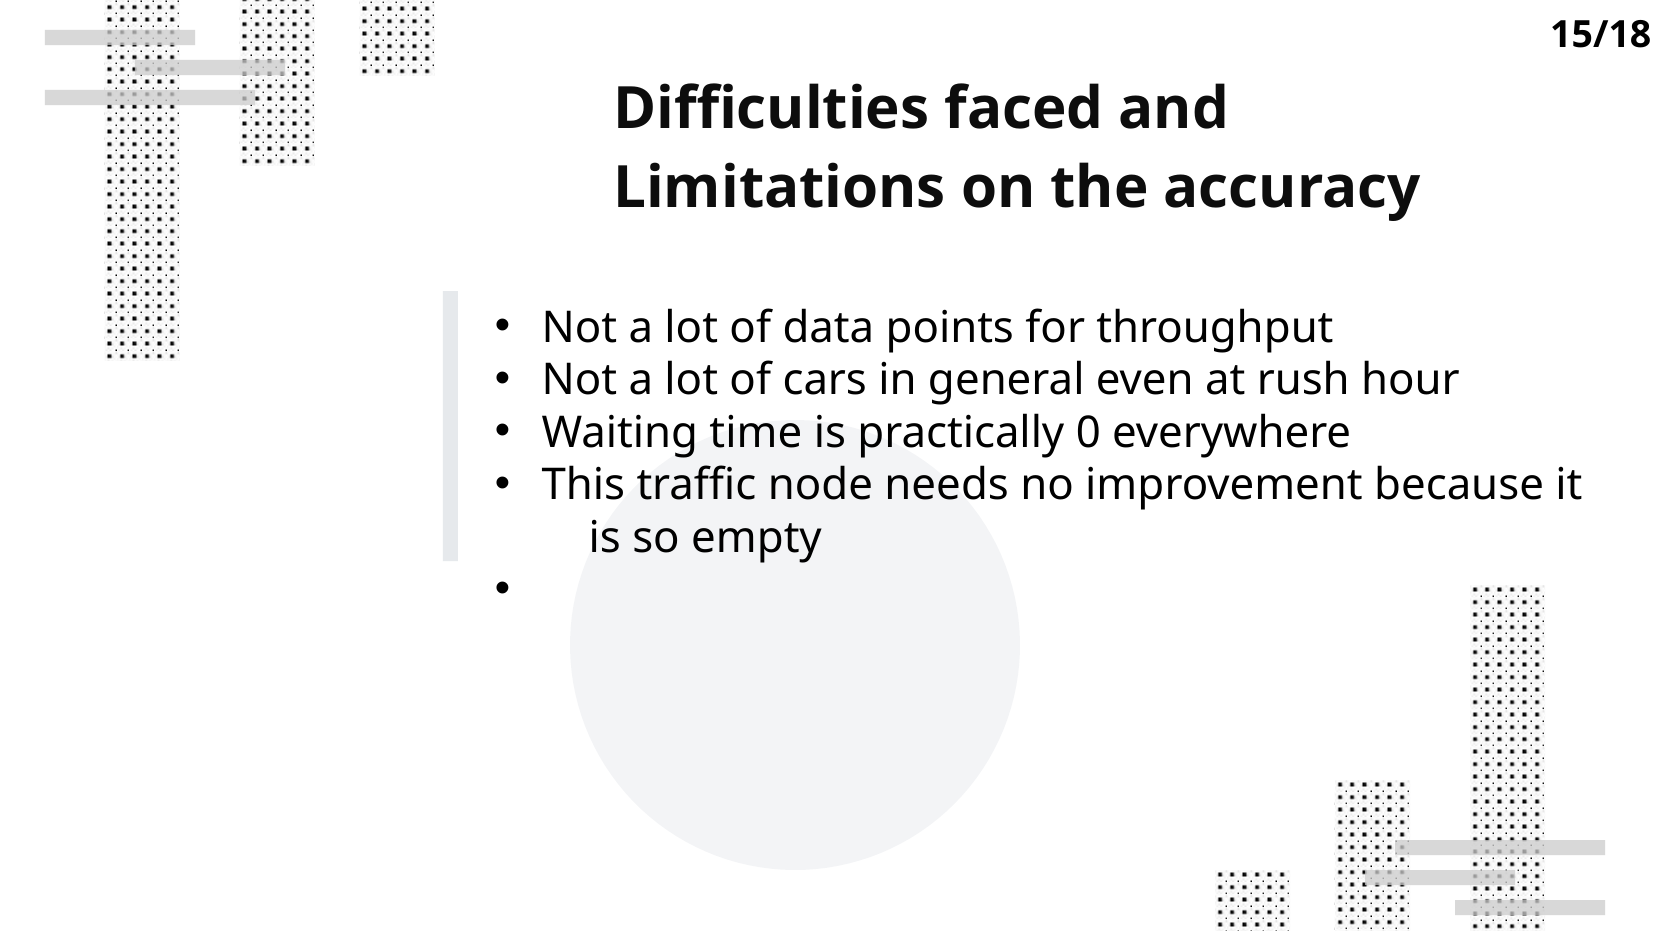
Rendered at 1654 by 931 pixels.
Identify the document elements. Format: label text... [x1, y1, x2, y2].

text_box 15/18 [1535, 0, 1654, 59]
text_box Not a lot of data points for throughput Not a lot of cars in general even at rush hour Waiting time is practically 0 everywhere This traffic node needs no improvement because it is so empty [479, 291, 1622, 731]
text_box [442, 291, 458, 562]
text_box Difficulties faced and Limitations on the accuracy [598, 59, 1654, 173]
